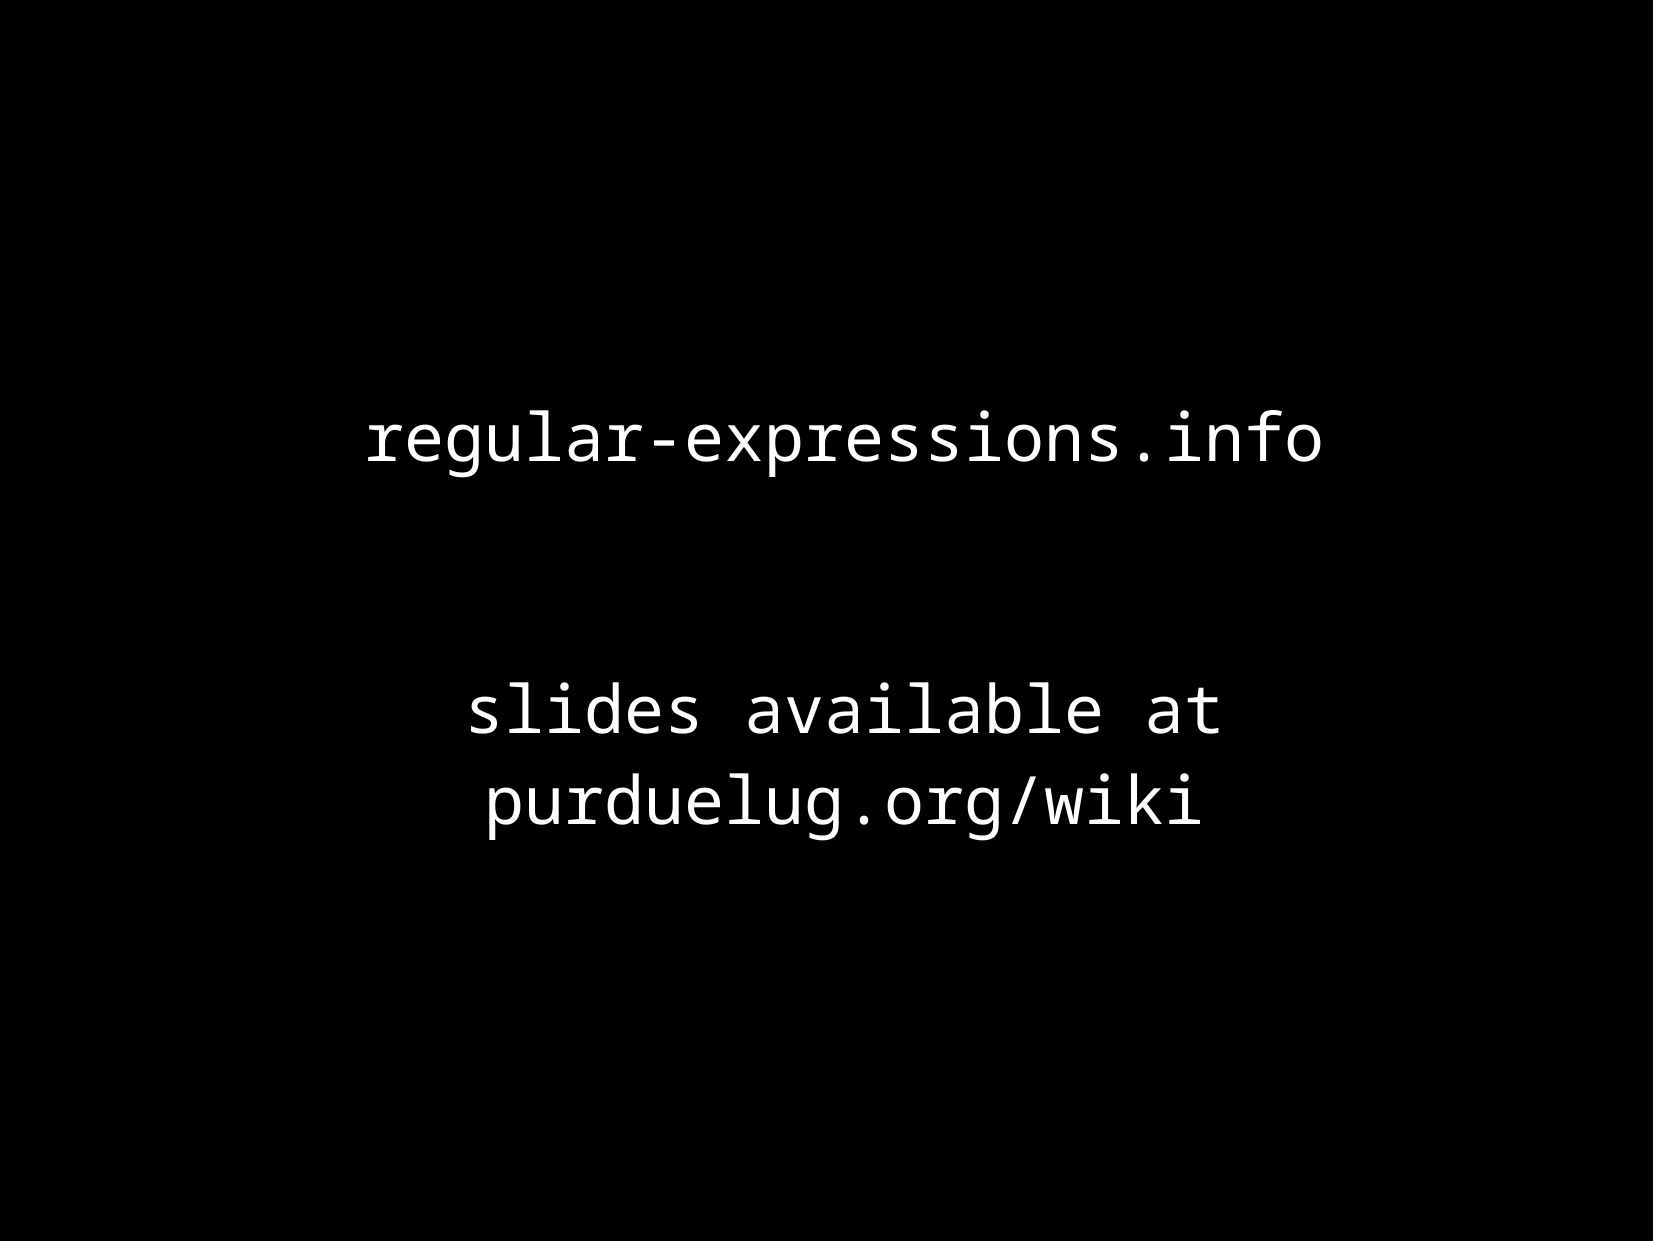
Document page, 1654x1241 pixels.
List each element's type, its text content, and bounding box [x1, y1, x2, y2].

subtitle regular-expressions.info slides available at purduelug.org/wiki [82, 225, 1571, 1010]
